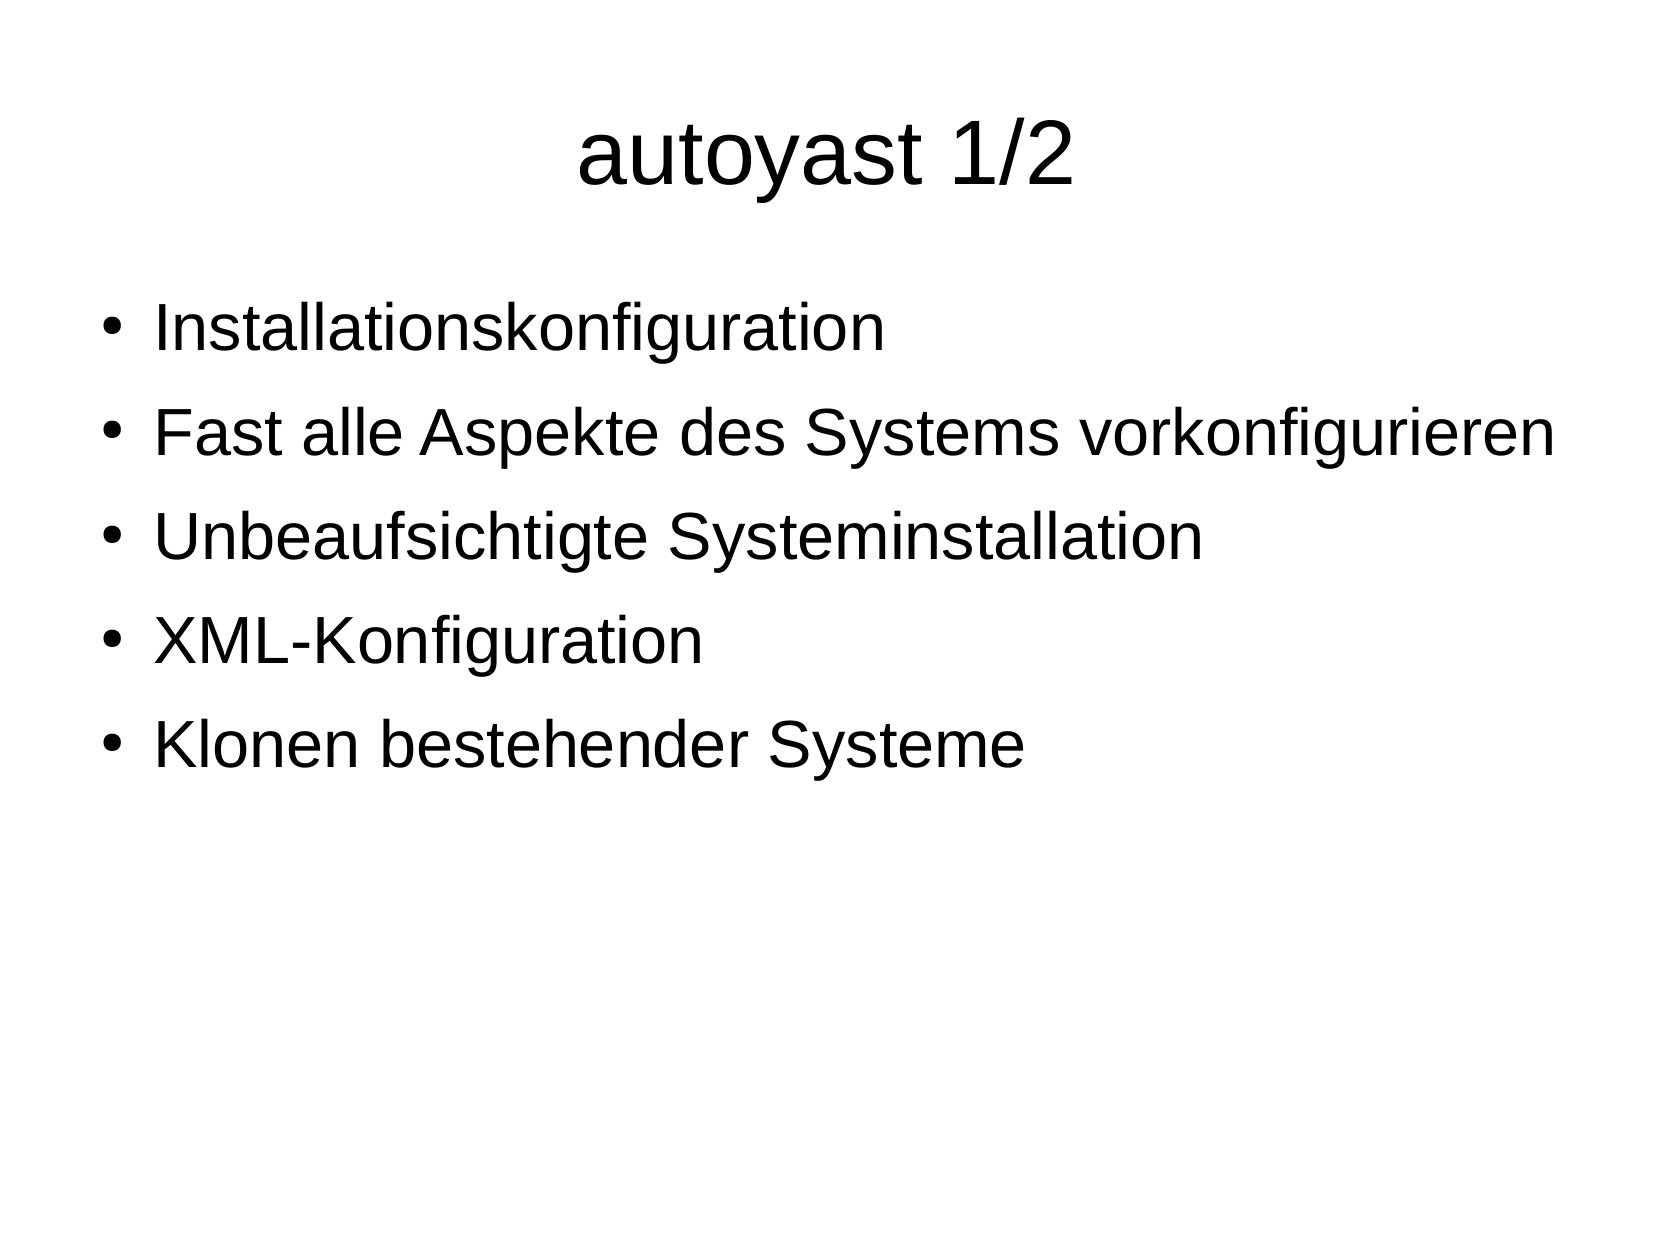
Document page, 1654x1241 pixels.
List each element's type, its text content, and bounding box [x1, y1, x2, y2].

title autoyast 1/2 [82, 49, 1571, 257]
list Installationskonfiguration Fast alle Aspekte des Systems vorkonfigurieren Unbeaufsichtigte Systeminstallation XML-Konfiguration Klonen bestehender Systeme [82, 290, 1571, 1010]
